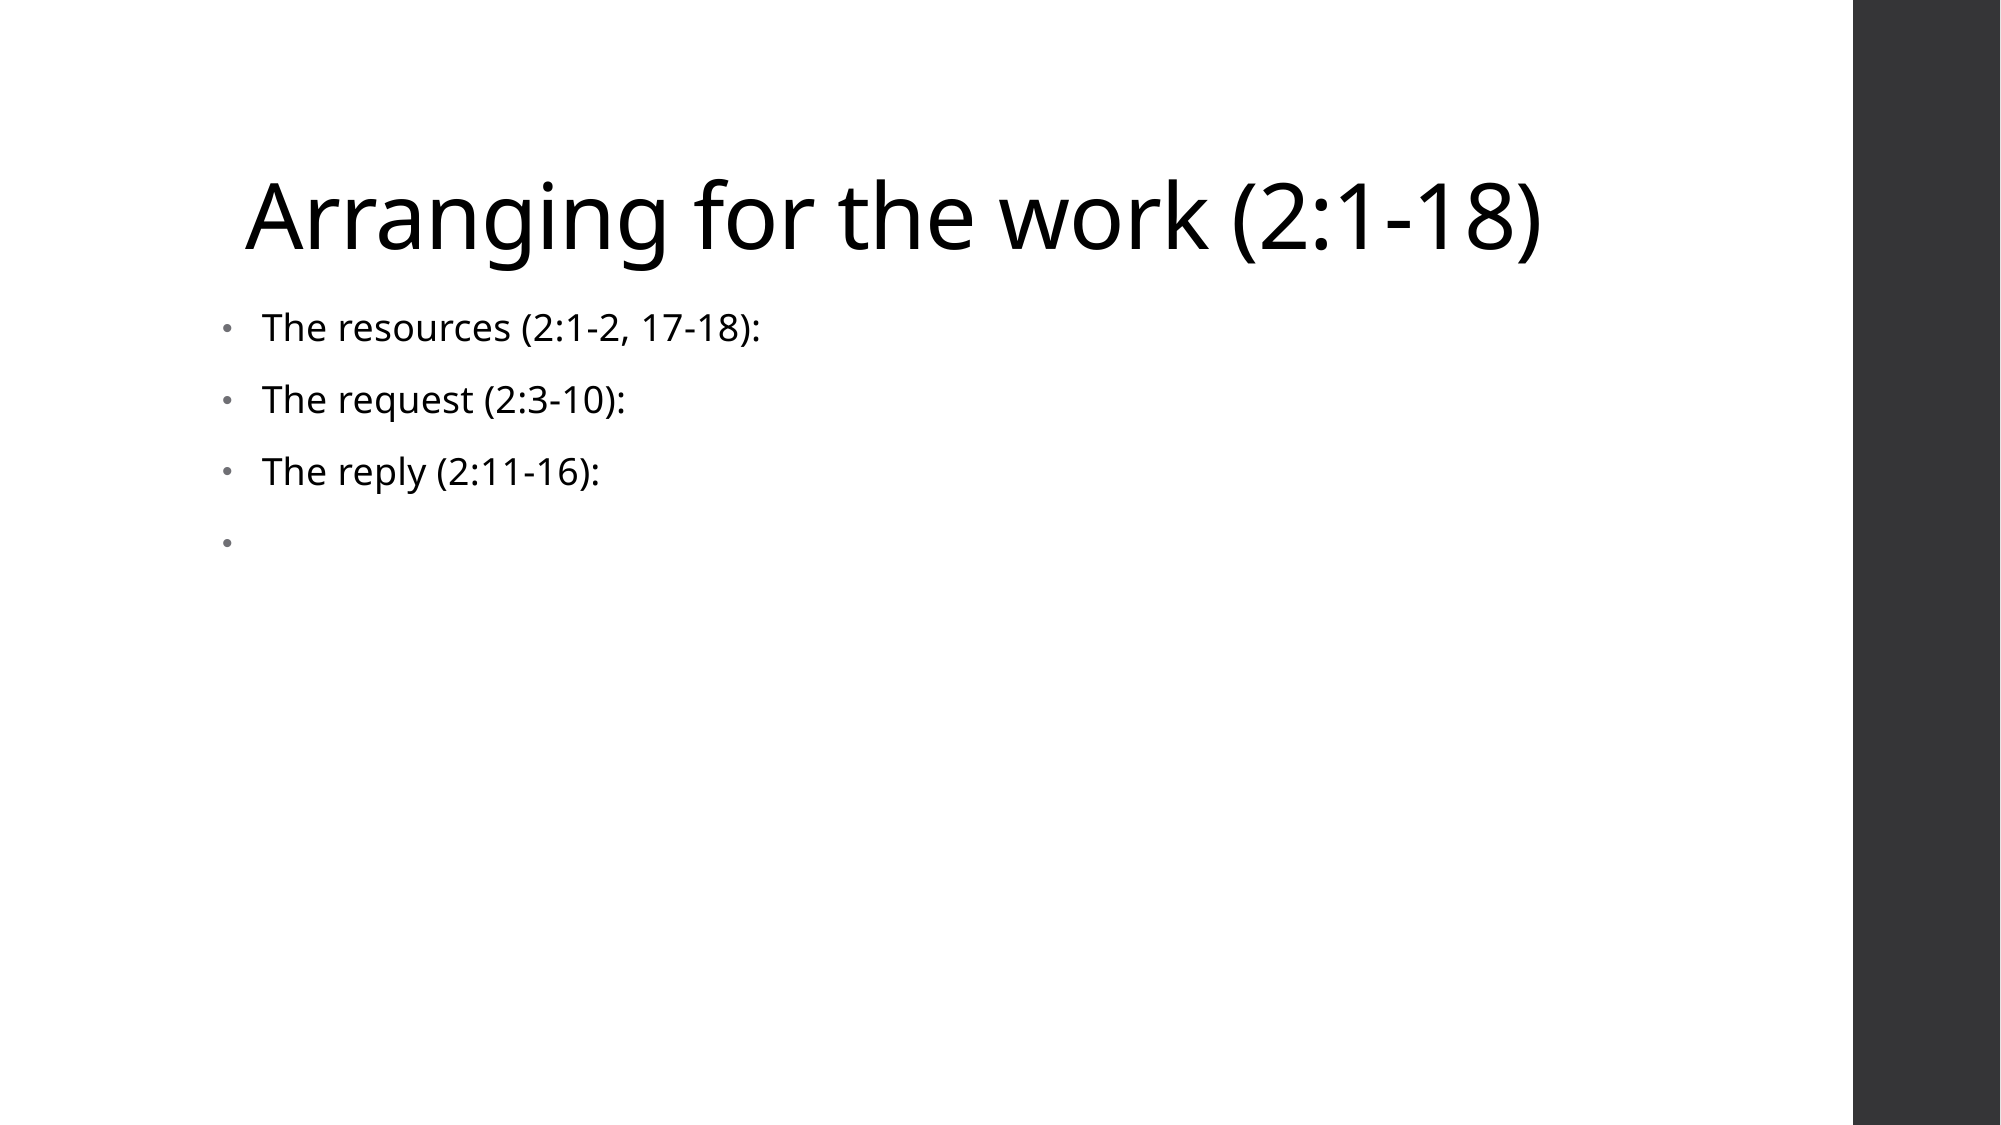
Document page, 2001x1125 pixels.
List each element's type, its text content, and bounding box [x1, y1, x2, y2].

list The resources (2:1-2, 17-18): The request (2:3-10): The reply (2:11-16): [206, 299, 1617, 1014]
title Arranging for the work (2:1-18) [206, 60, 1797, 278]
